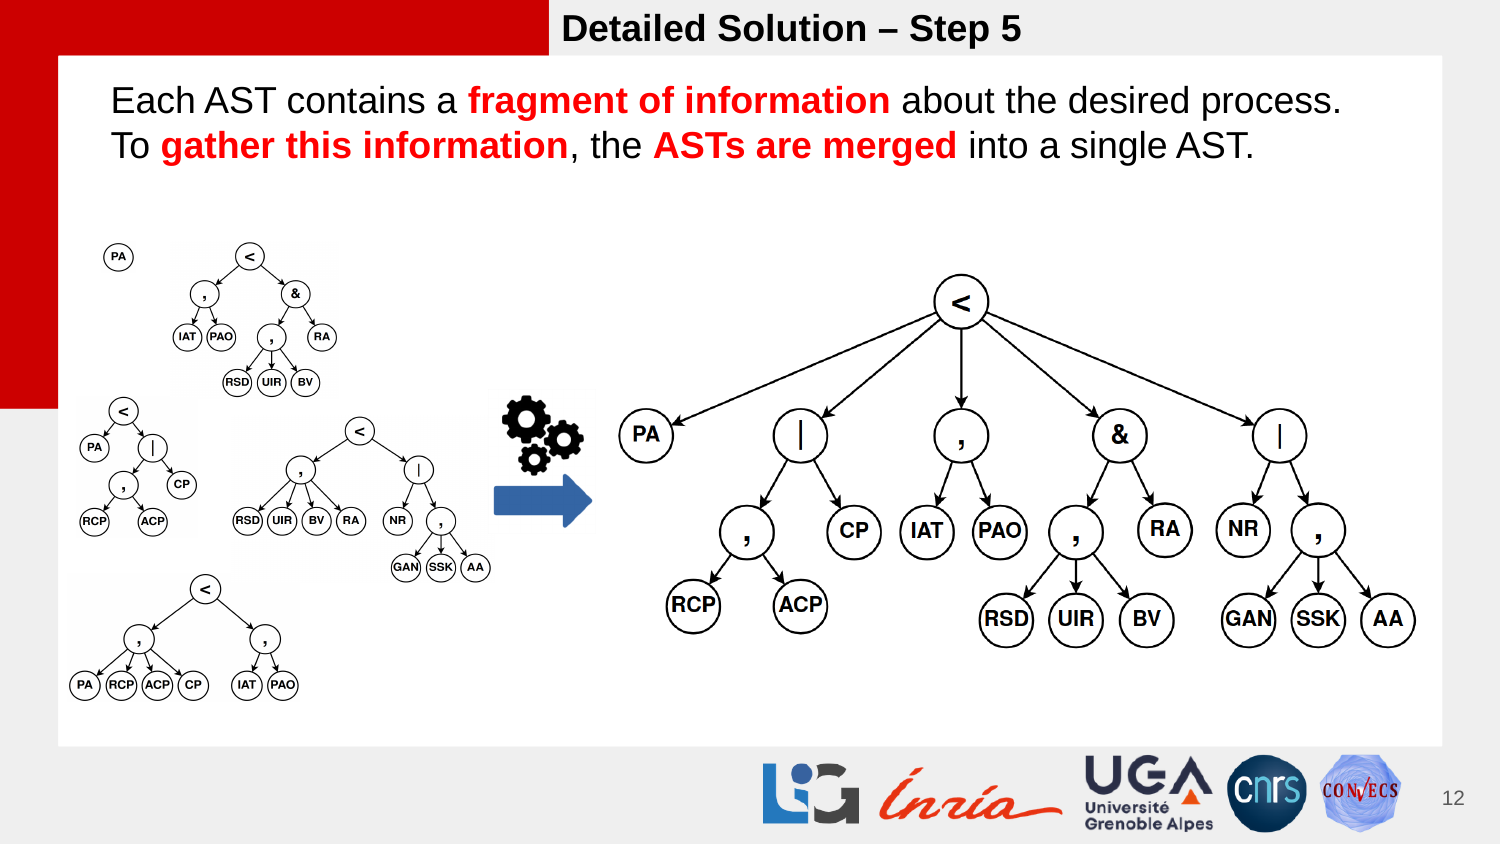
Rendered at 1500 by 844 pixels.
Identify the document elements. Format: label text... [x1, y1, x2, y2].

picture [0, 0, 1500, 844]
text_box Detailed Solution – Step 5 [546, 0, 1441, 55]
slide_number <number> [1389, 764, 1480, 830]
text_box Each AST contains a fragment of information about the desired process. To gather this information, the ASTs are merged into a single AST. [95, 72, 1405, 231]
